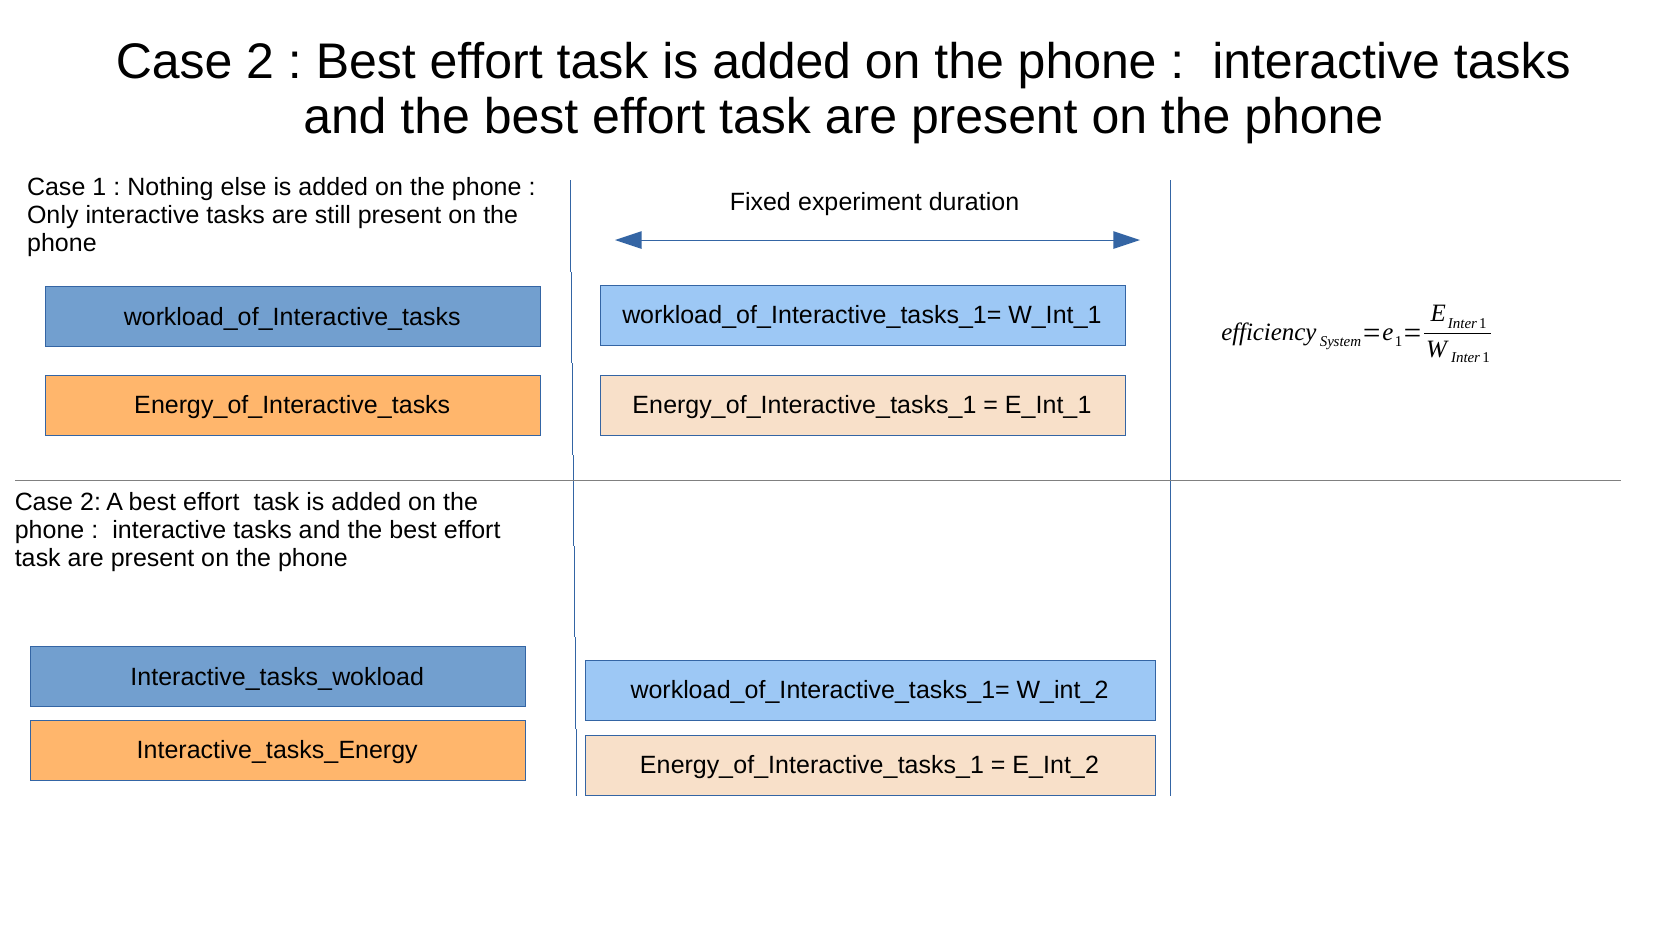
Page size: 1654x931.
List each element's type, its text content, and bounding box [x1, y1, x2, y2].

title Case 2 : Best effort task is added on the phone : interactive tasks and the best effort task are present on the phone [112, 27, 1576, 151]
text_box workload_of_Interactive_tasks_1= W_int_2 [585, 660, 1156, 721]
text_box Energy_of_Interactive_tasks [45, 375, 541, 436]
text_box Case 2: A best effort task is added on the phone : interactive tasks and the best effort task are present on the phone [0, 480, 543, 602]
text_box Energy_of_Interactive_tasks_1 = E_Int_1 [600, 375, 1126, 436]
chart [1215, 300, 1499, 367]
text_box Interactive_tasks_Energy [30, 720, 526, 781]
text_box Case 1 : Nothing else is added on the phone : Only interactive tasks are still present on the phone [12, 165, 556, 287]
text_box workload_of_Interactive_tasks_1= W_Int_1 [600, 285, 1126, 346]
text_box Fixed experiment duration [715, 180, 1036, 223]
text_box Energy_of_Interactive_tasks_1 = E_Int_2 [585, 735, 1156, 796]
text_box workload_of_Interactive_tasks [45, 287, 541, 347]
text_box Interactive_tasks_wokload [30, 646, 526, 707]
